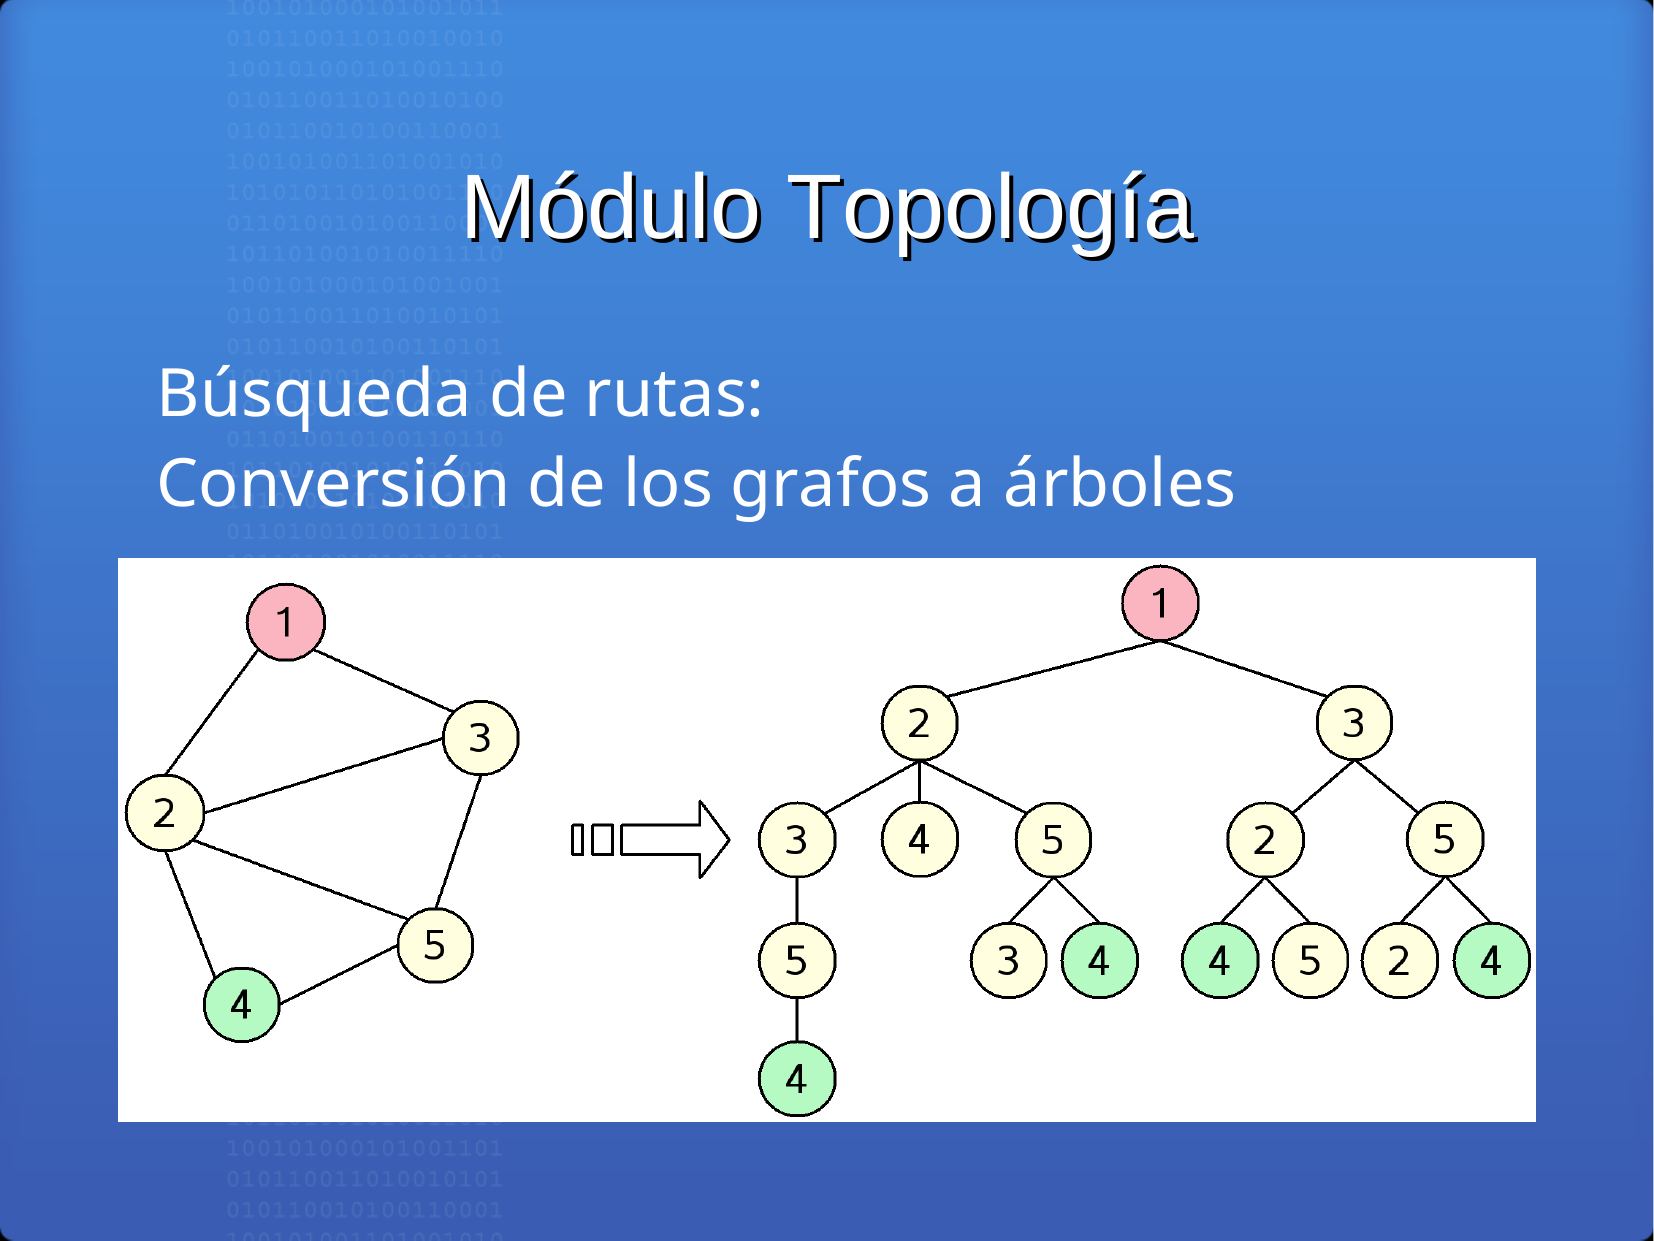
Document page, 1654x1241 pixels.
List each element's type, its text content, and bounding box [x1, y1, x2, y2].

subtitle Búsqueda de rutas: Conversión de los grafos a árboles [121, 352, 1534, 558]
title Módulo Topología [121, 110, 1534, 303]
picture [0, 0, 1654, 1241]
